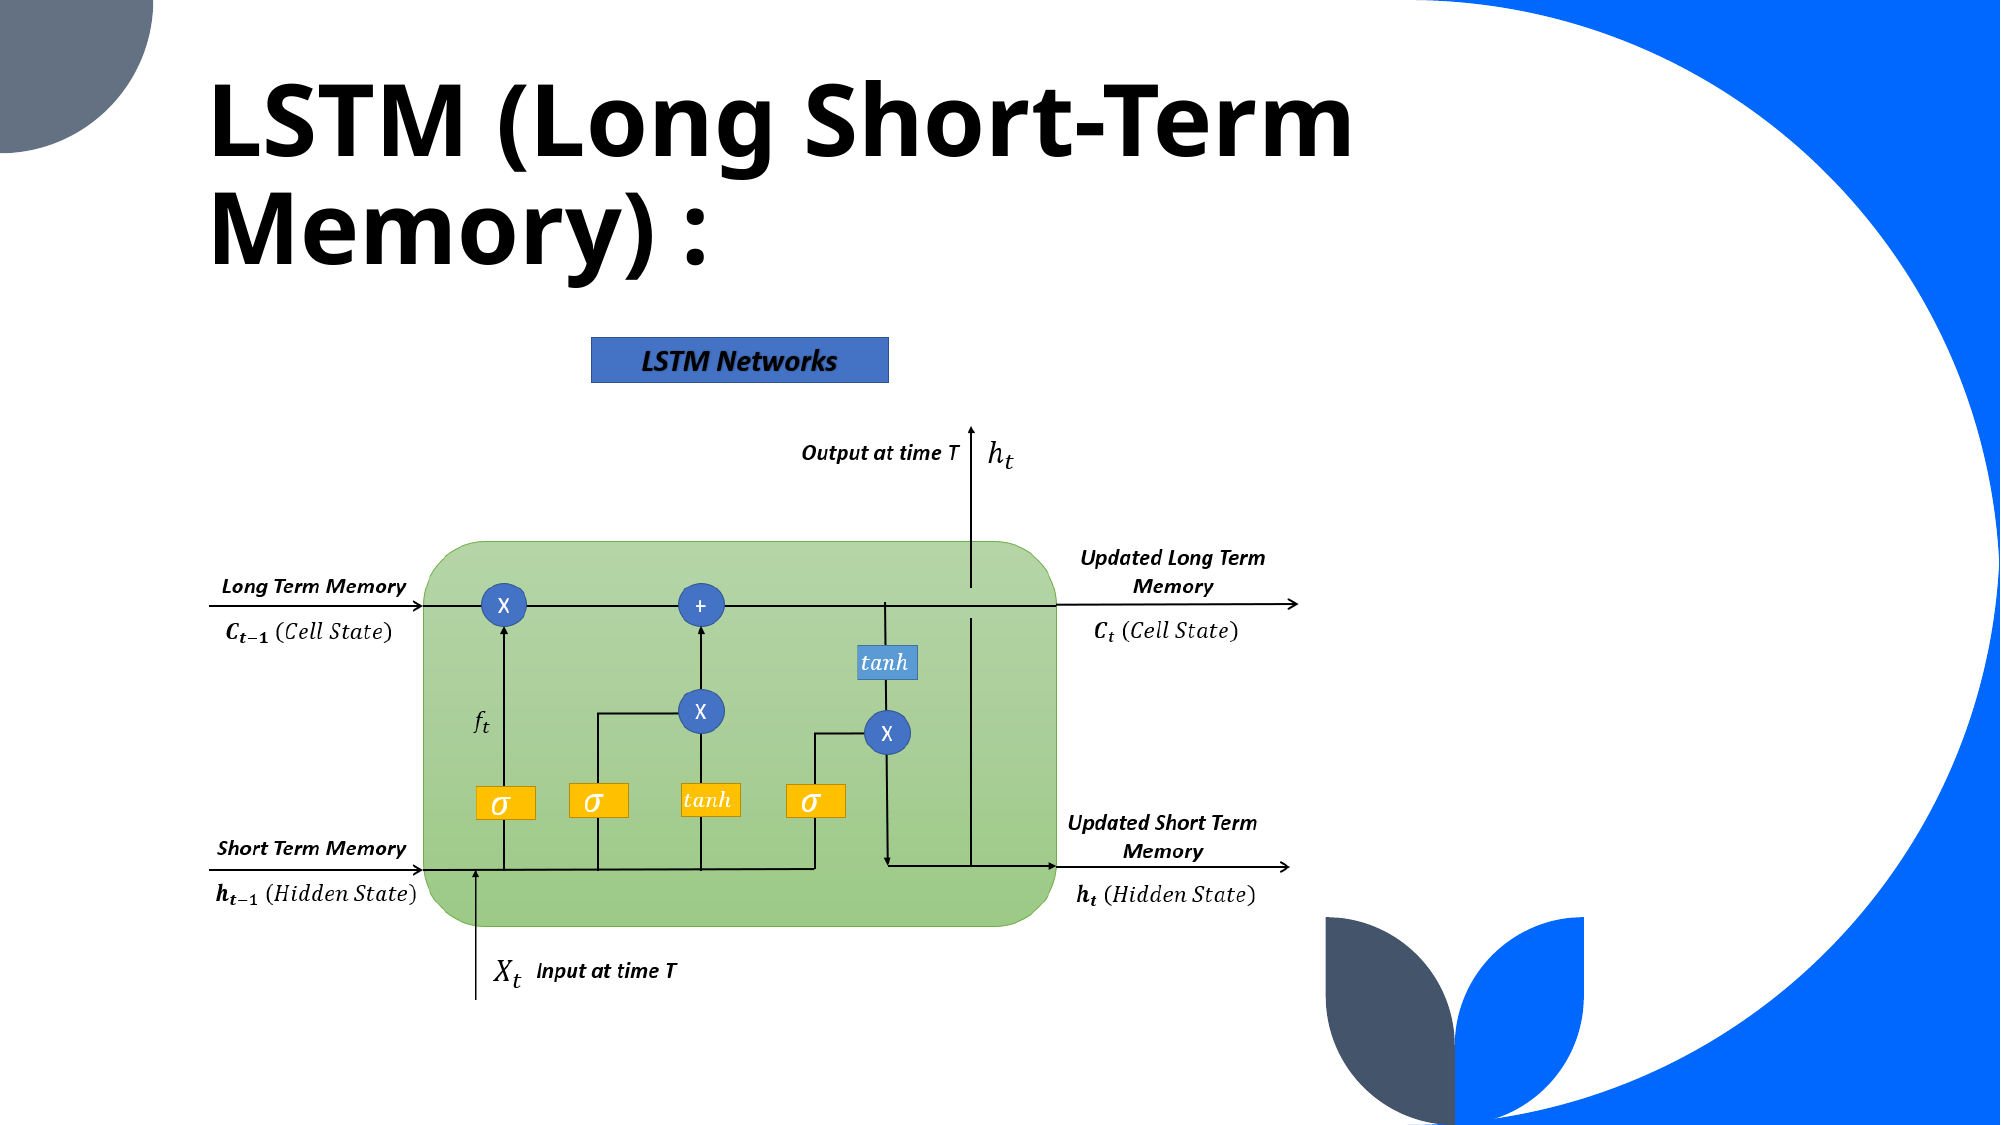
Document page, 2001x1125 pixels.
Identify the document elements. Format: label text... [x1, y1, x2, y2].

title LSTM (Long Short-Term Memory) : [191, 62, 1796, 280]
picture [191, 326, 1302, 1007]
